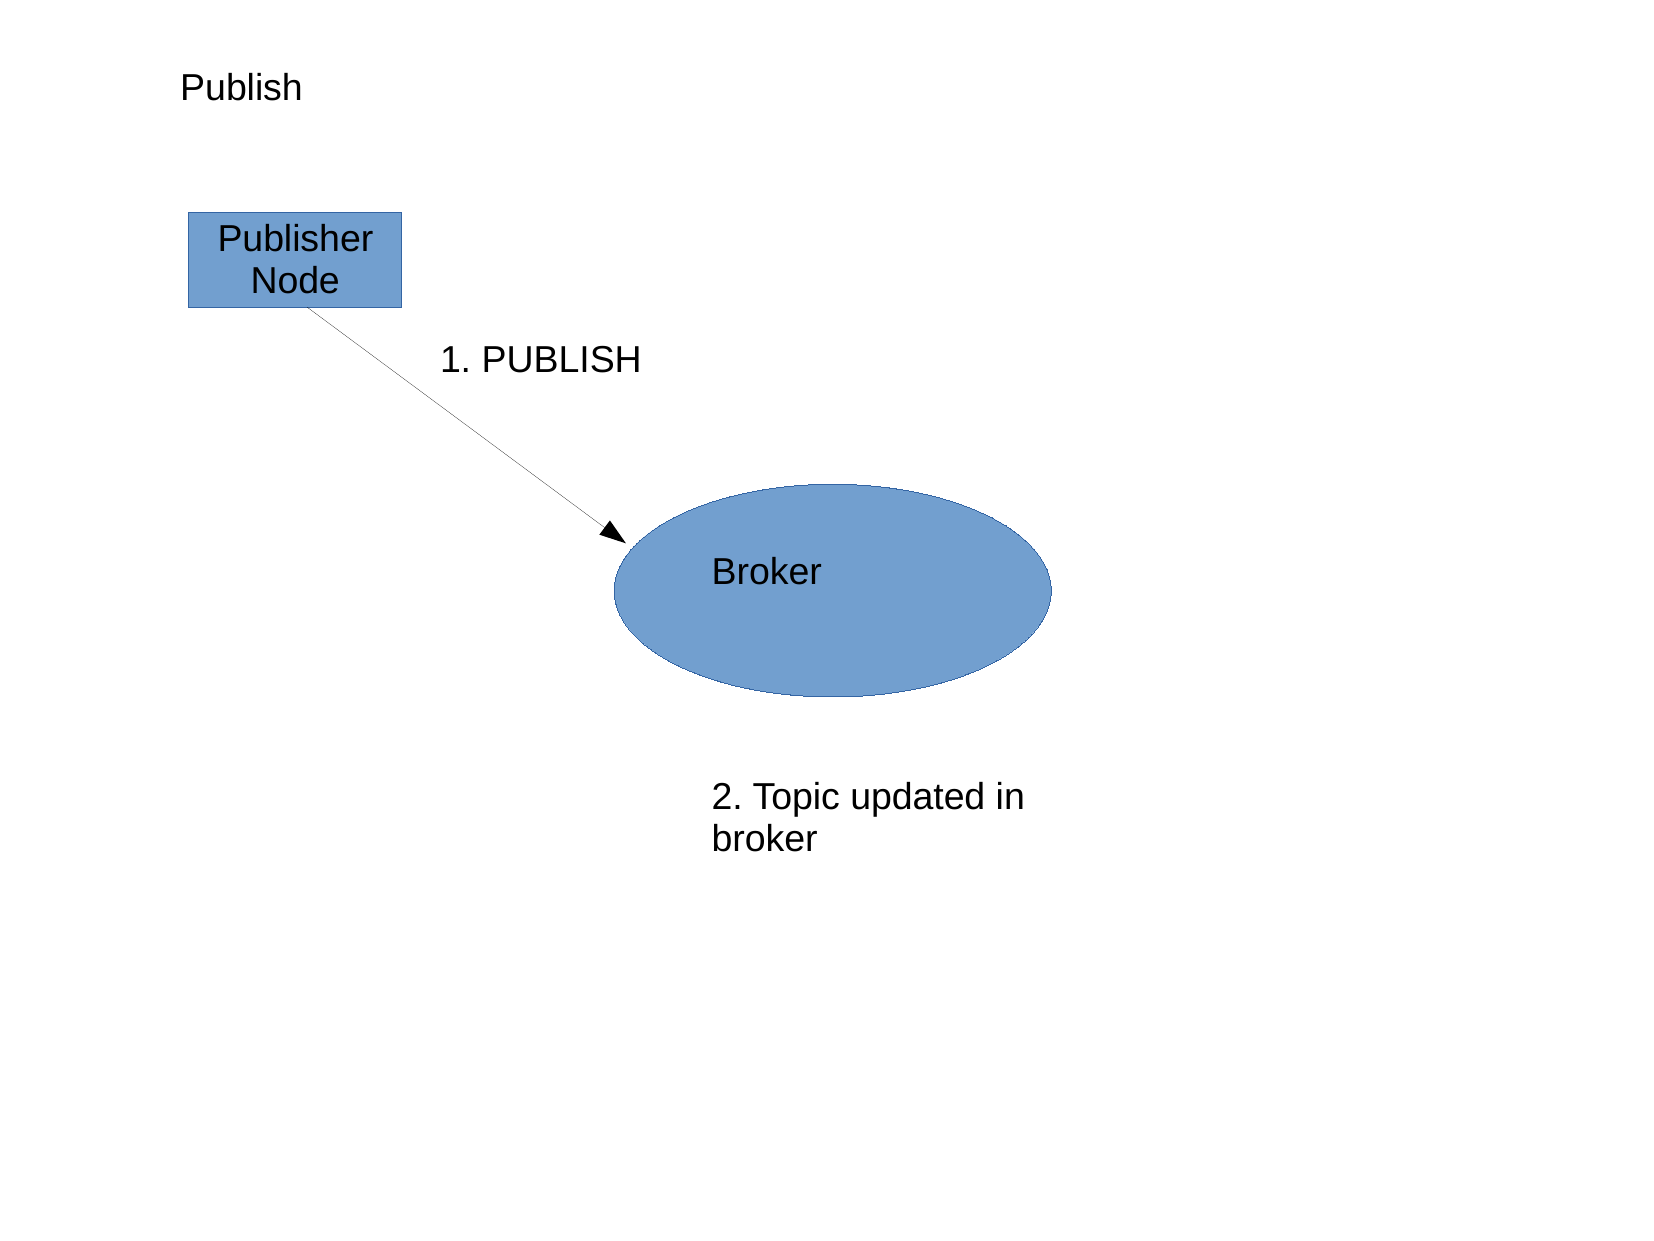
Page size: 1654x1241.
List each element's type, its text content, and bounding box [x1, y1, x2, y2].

text_box [614, 484, 1052, 697]
text_box Publisher Node [188, 212, 402, 308]
text_box Broker [696, 543, 969, 601]
text_box Publish [165, 59, 686, 116]
text_box 2. Topic updated in broker [696, 767, 1087, 867]
text_box 1. PUBLISH [425, 330, 780, 388]
